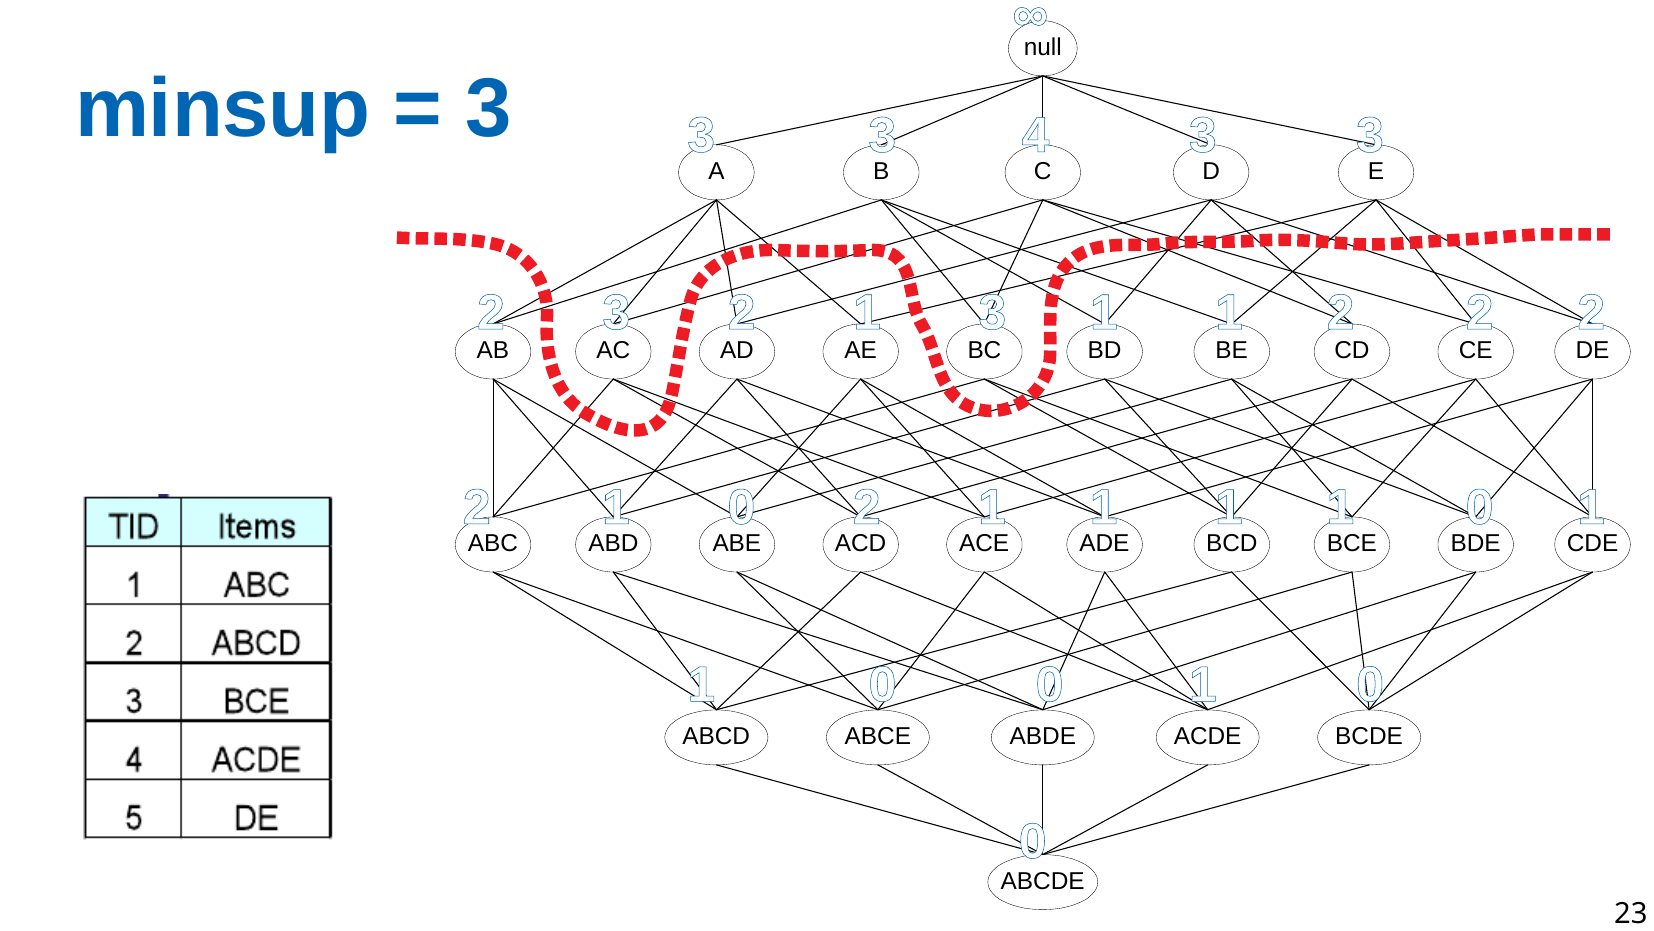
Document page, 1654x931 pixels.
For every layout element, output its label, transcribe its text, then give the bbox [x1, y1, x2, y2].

text_box 1 0 0 1 0 [672, 648, 1451, 775]
picture [453, 598, 1633, 911]
picture [453, 18, 1633, 276]
picture [453, 403, 1633, 471]
text_box minsup = 3 [60, 53, 619, 185]
picture [82, 494, 337, 843]
text_box 3 3 4 3 3 [672, 99, 1472, 226]
text_box 0 [1003, 805, 1097, 877]
text_box 2 1 0 2 1 1 1 1 0 1 [448, 471, 1647, 598]
text_box ∞ [997, 0, 1056, 49]
text_box 2 3 2 1 3 1 1 2 2 2 [448, 276, 1641, 403]
